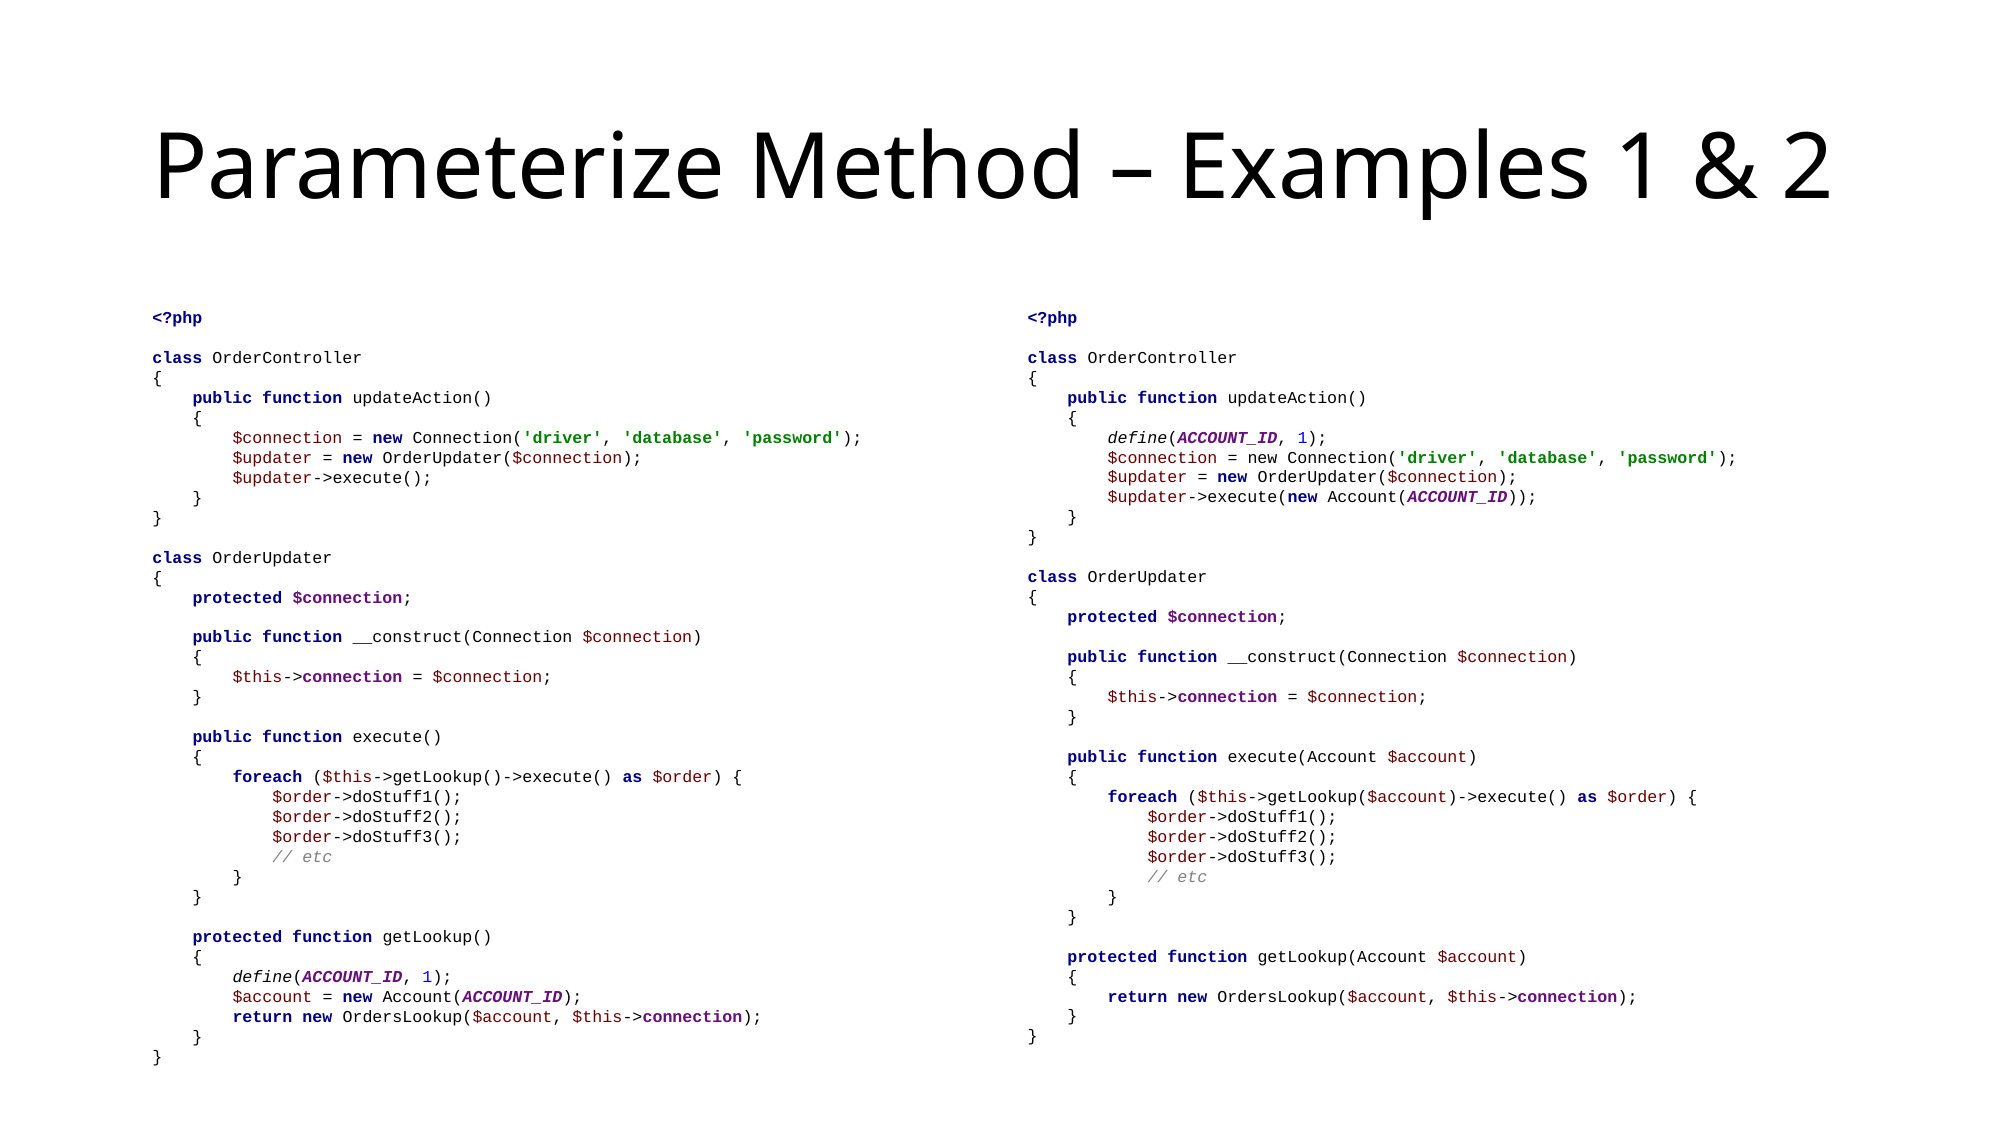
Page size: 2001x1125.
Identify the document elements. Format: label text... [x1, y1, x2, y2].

list <?php class OrderController { public function updateAction() { define(ACCOUNT_ID, 1); $connection = new Connection('driver', 'database', 'password'); $updater = new OrderUpdater($connection); $updater->execute(new Account(ACCOUNT_ID)); } } class OrderUpdater { protected $connection; public function __construct(Connection $connection) { $this->connection = $connection; } public function execute(Account $account) { foreach ($this->getLookup($account)->execute() as $order) { $order->doStuff1(); $order->doStuff2(); $order->doStuff3(); // etc } } protected function getLookup(Account $account) { return new OrdersLookup($account, $this->connection); } } [1012, 299, 1753, 1082]
title Parameterize Method – Examples 1 & 2 [137, 59, 1863, 278]
list <?php class OrderController { public function updateAction() { $connection = new Connection('driver', 'database', 'password'); $updater = new OrderUpdater($connection); $updater->execute(); } } class OrderUpdater { protected $connection; public function __construct(Connection $connection) { $this->connection = $connection; } public function execute() { foreach ($this->getLookup()->execute() as $order) { $order->doStuff1(); $order->doStuff2(); $order->doStuff3(); // etc } } protected function getLookup() { define(ACCOUNT_ID, 1); $account = new Account(ACCOUNT_ID); return new OrdersLookup($account, $this->connection); } } [137, 299, 878, 1103]
